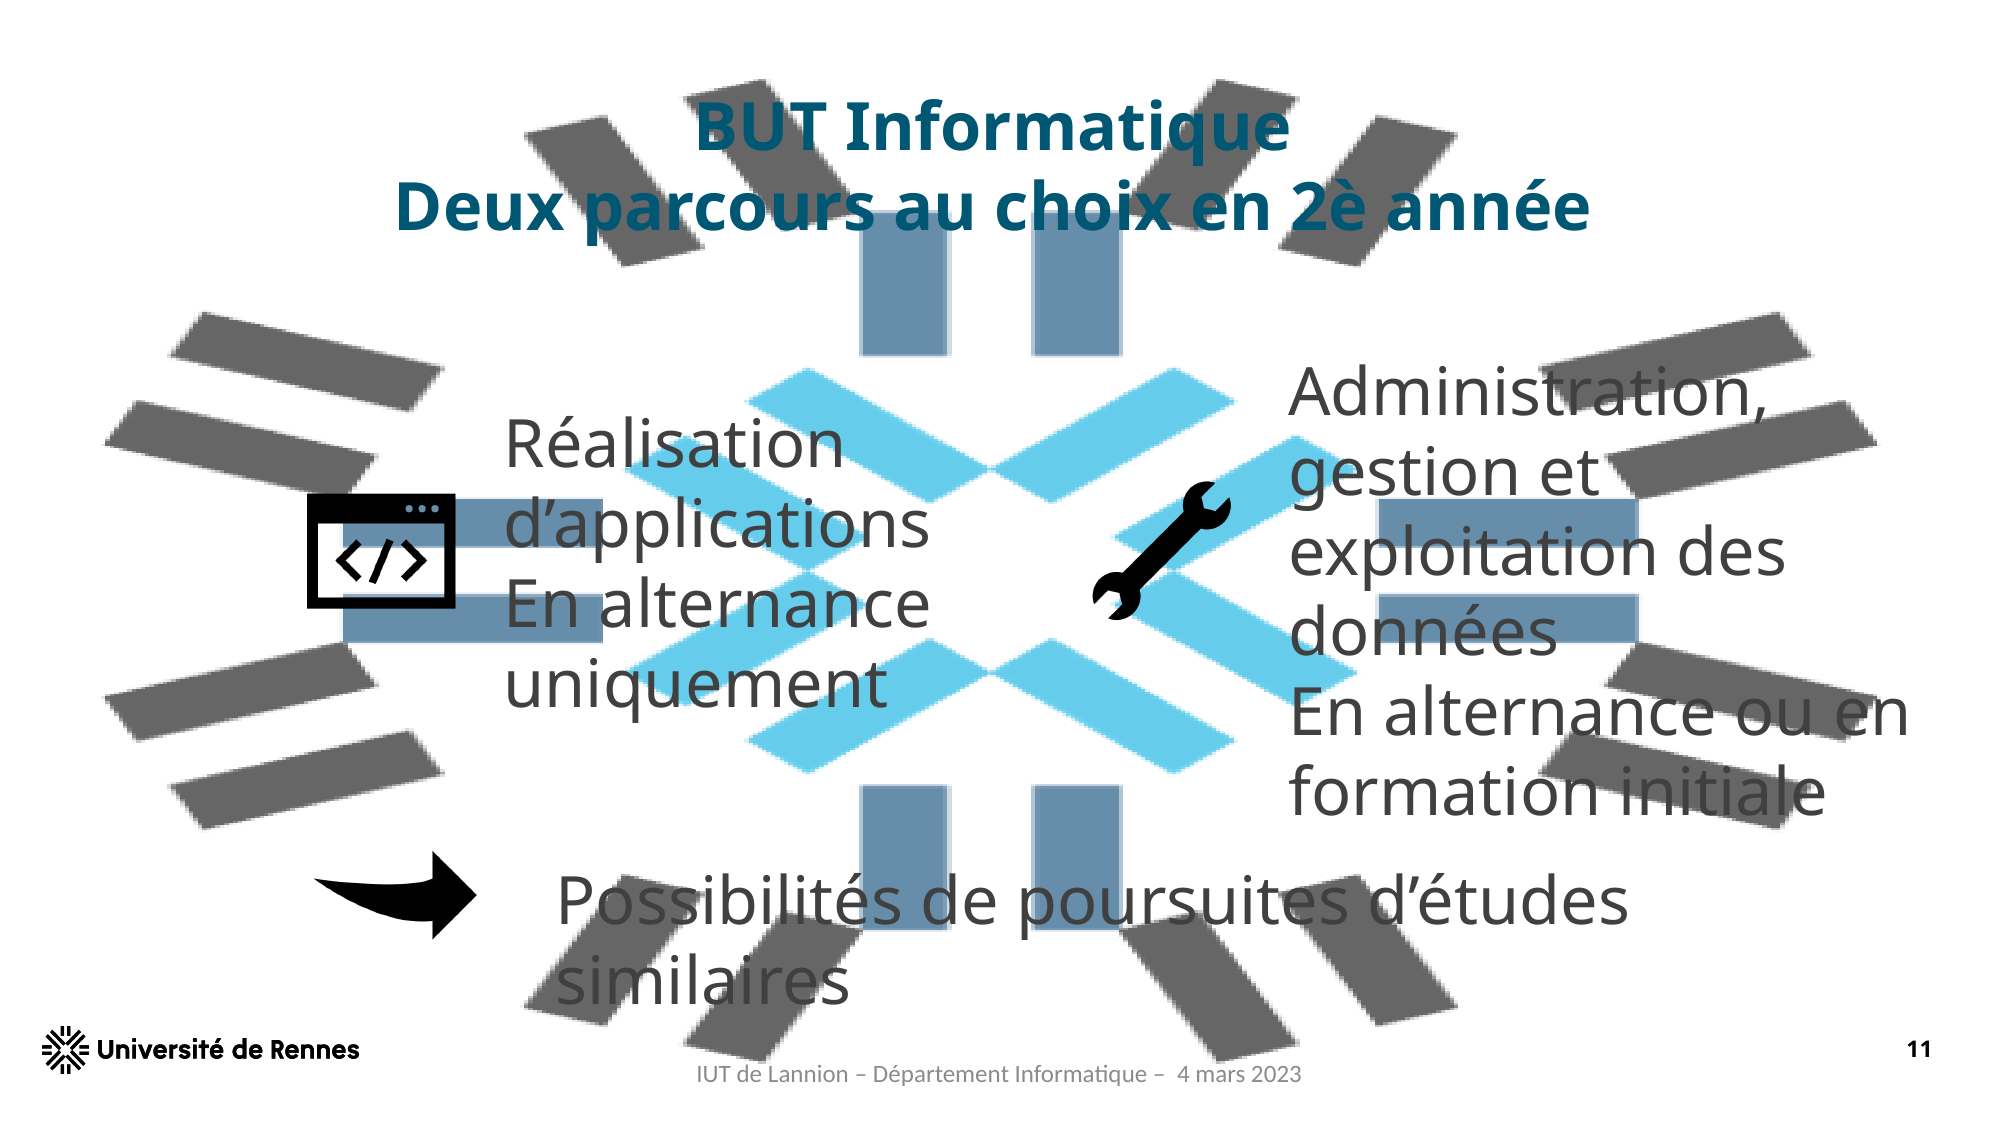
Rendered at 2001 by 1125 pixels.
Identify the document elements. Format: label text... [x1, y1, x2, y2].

picture [1086, 475, 1237, 626]
text_box BUT Informatique Deux parcours au choix en 2è année [325, 76, 1661, 251]
text_box Réalisation d’applications En alternance uniquement [488, 393, 1028, 728]
picture [306, 806, 484, 984]
text_box Possibilités de poursuites d’études similaires [540, 850, 1811, 1026]
picture [42, 1026, 359, 1074]
text_box Administration, gestion et exploitation des données En alternance ou en formation initiale [1273, 341, 1940, 836]
text_box IUT de Lannion – Département Informatique – 4 mars 2023 [662, 1042, 1338, 1103]
picture [292, 462, 470, 640]
